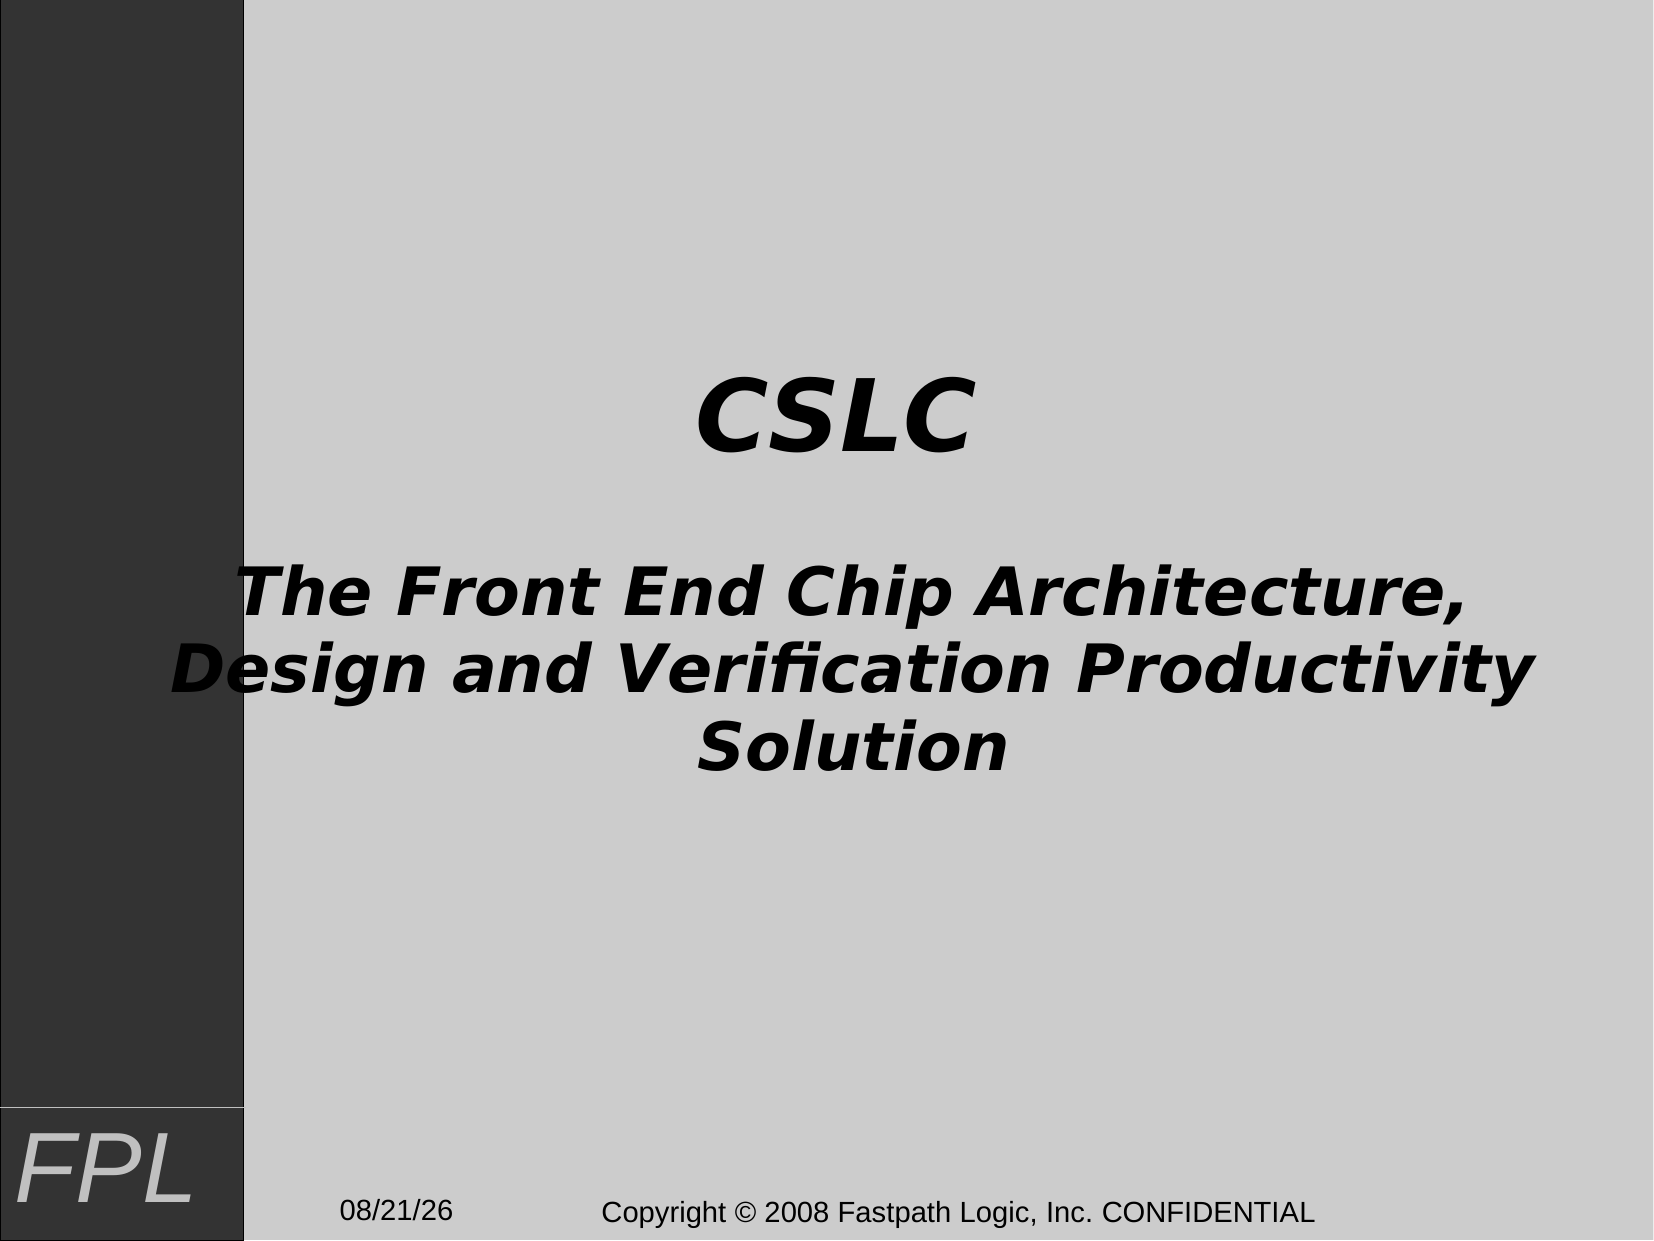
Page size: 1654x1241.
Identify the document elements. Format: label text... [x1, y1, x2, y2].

title CSLC The Front End Chip Architecture, Design and Verification Productivity Solution [147, 358, 1560, 788]
